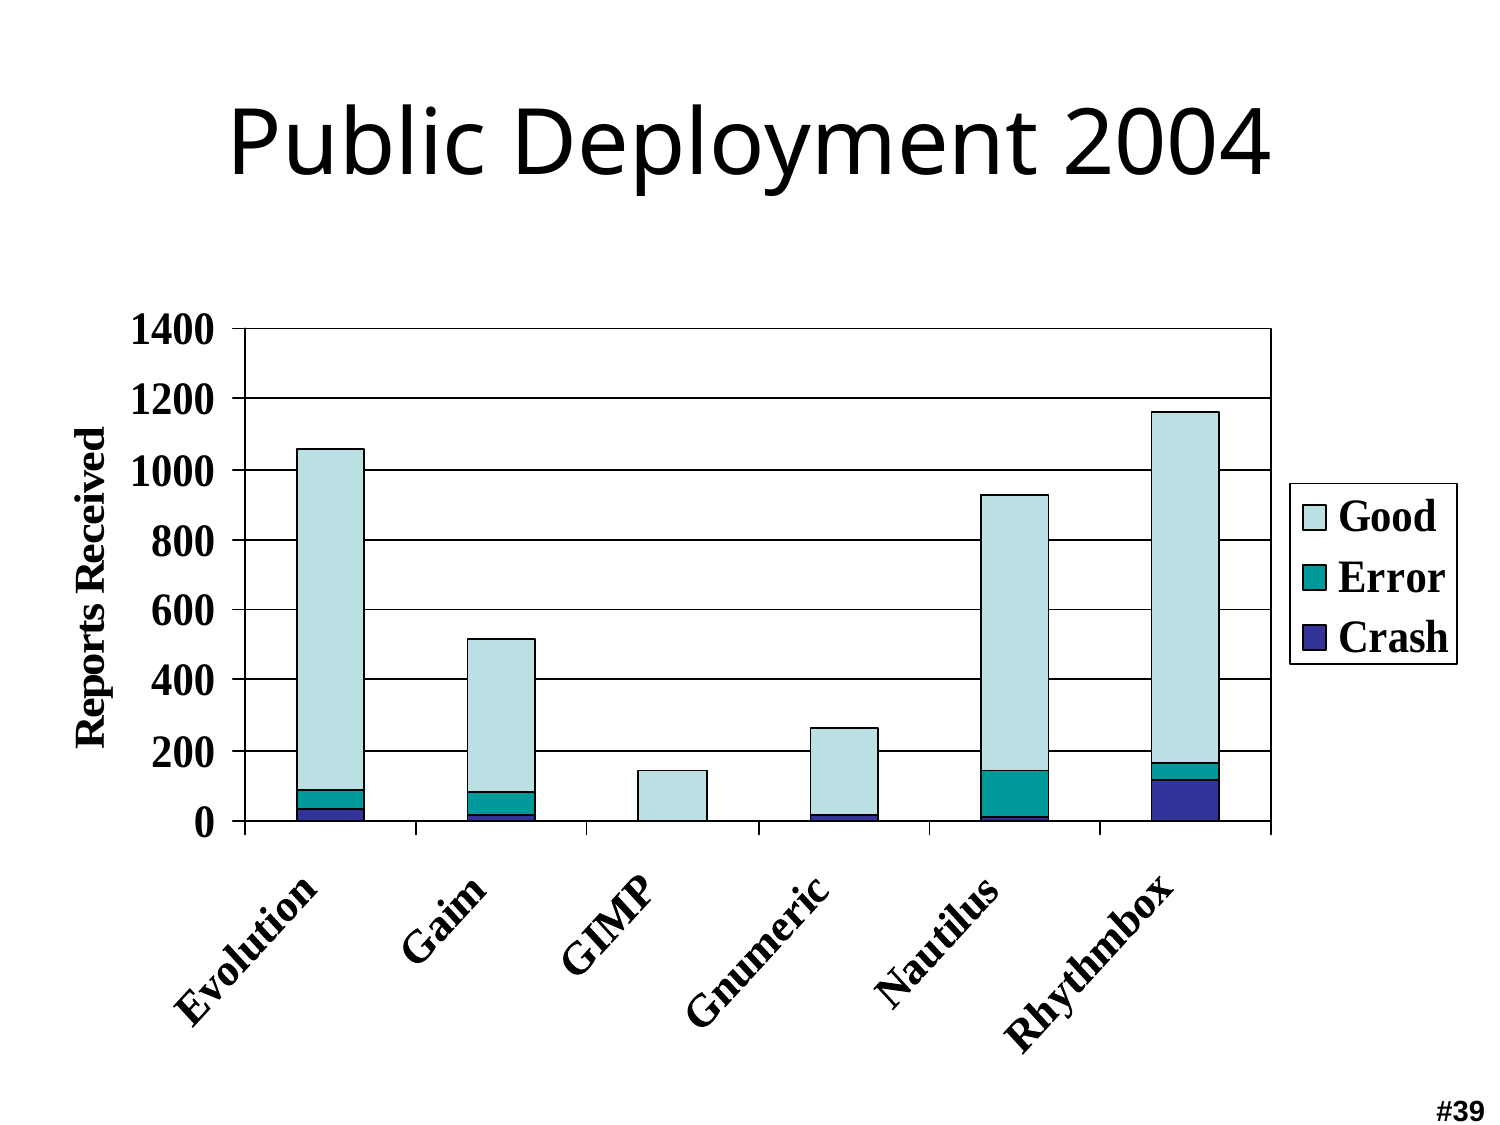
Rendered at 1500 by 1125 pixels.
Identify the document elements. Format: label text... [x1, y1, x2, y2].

title Public Deployment 2004 [24, 45, 1476, 233]
chart [24, 262, 1476, 1101]
